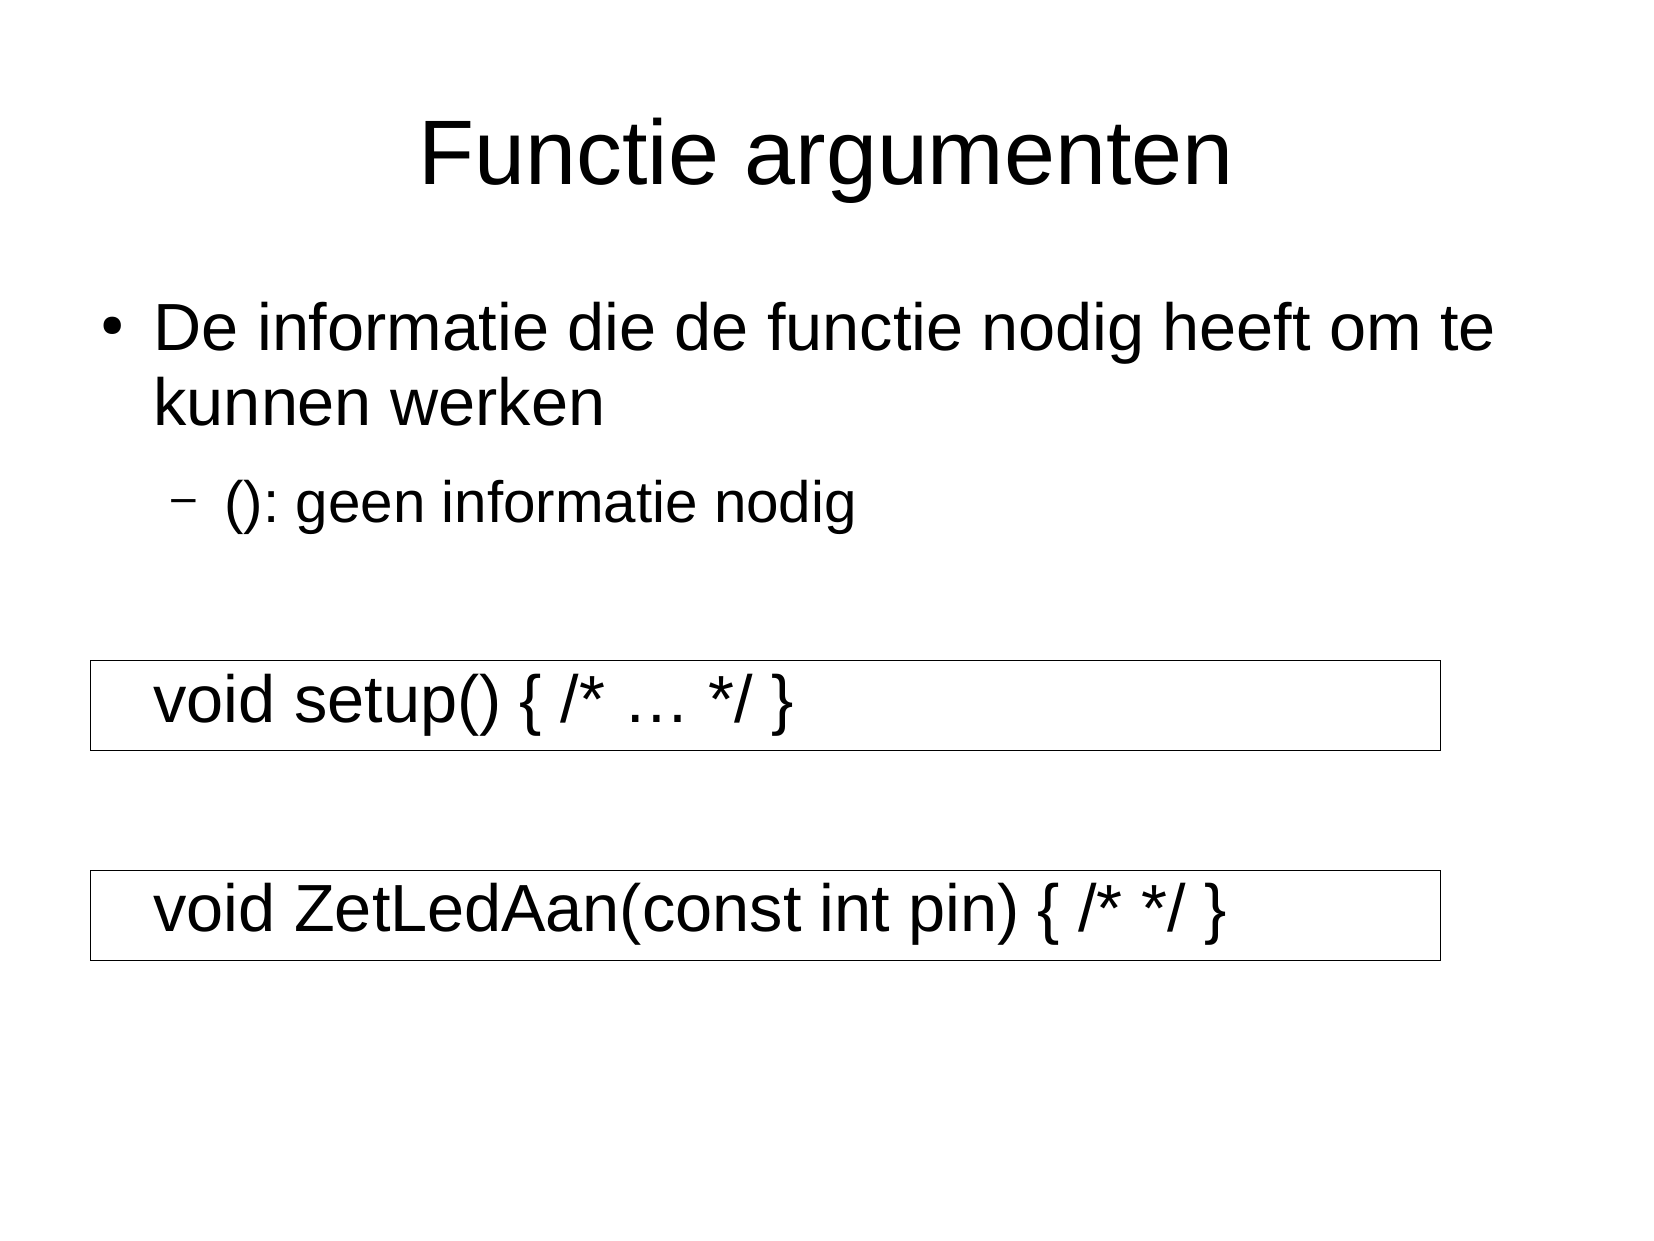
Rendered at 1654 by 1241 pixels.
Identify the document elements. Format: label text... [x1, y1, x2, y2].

title Functie argumenten [82, 49, 1571, 257]
list De informatie die de functie nodig heeft om te kunnen werken (): geen informatie nodig void setup() { /* … */ } void ZetLedAan(const int pin) { /* */ } [82, 290, 1571, 1010]
